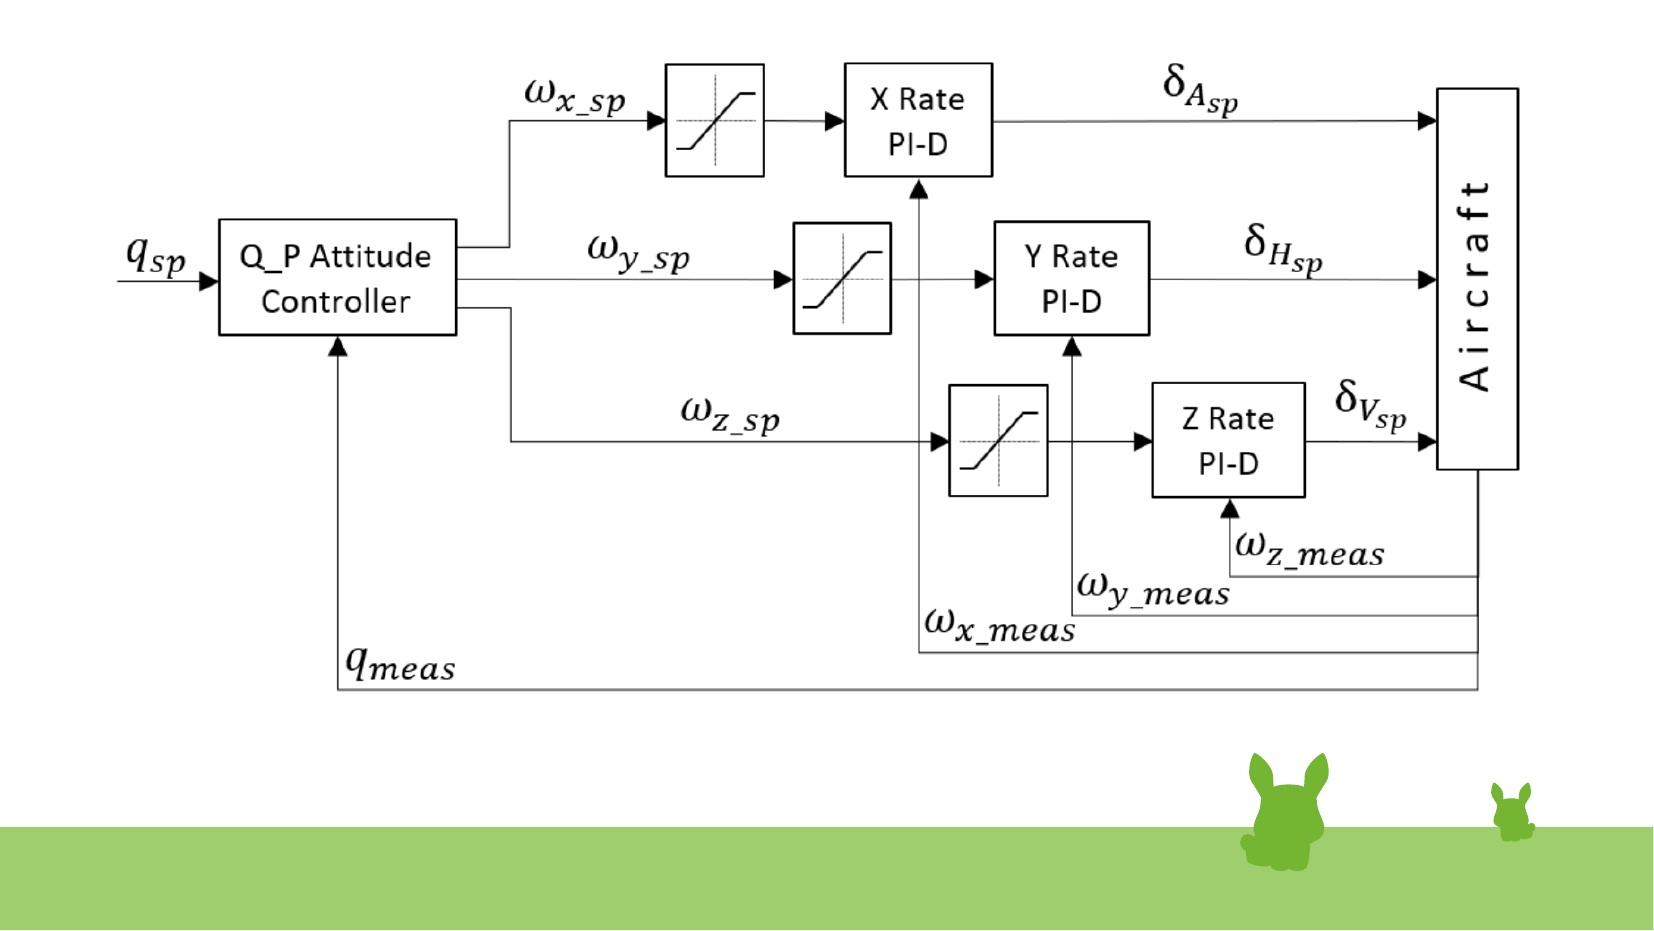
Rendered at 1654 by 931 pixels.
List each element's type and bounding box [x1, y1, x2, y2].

picture [93, 29, 1565, 720]
